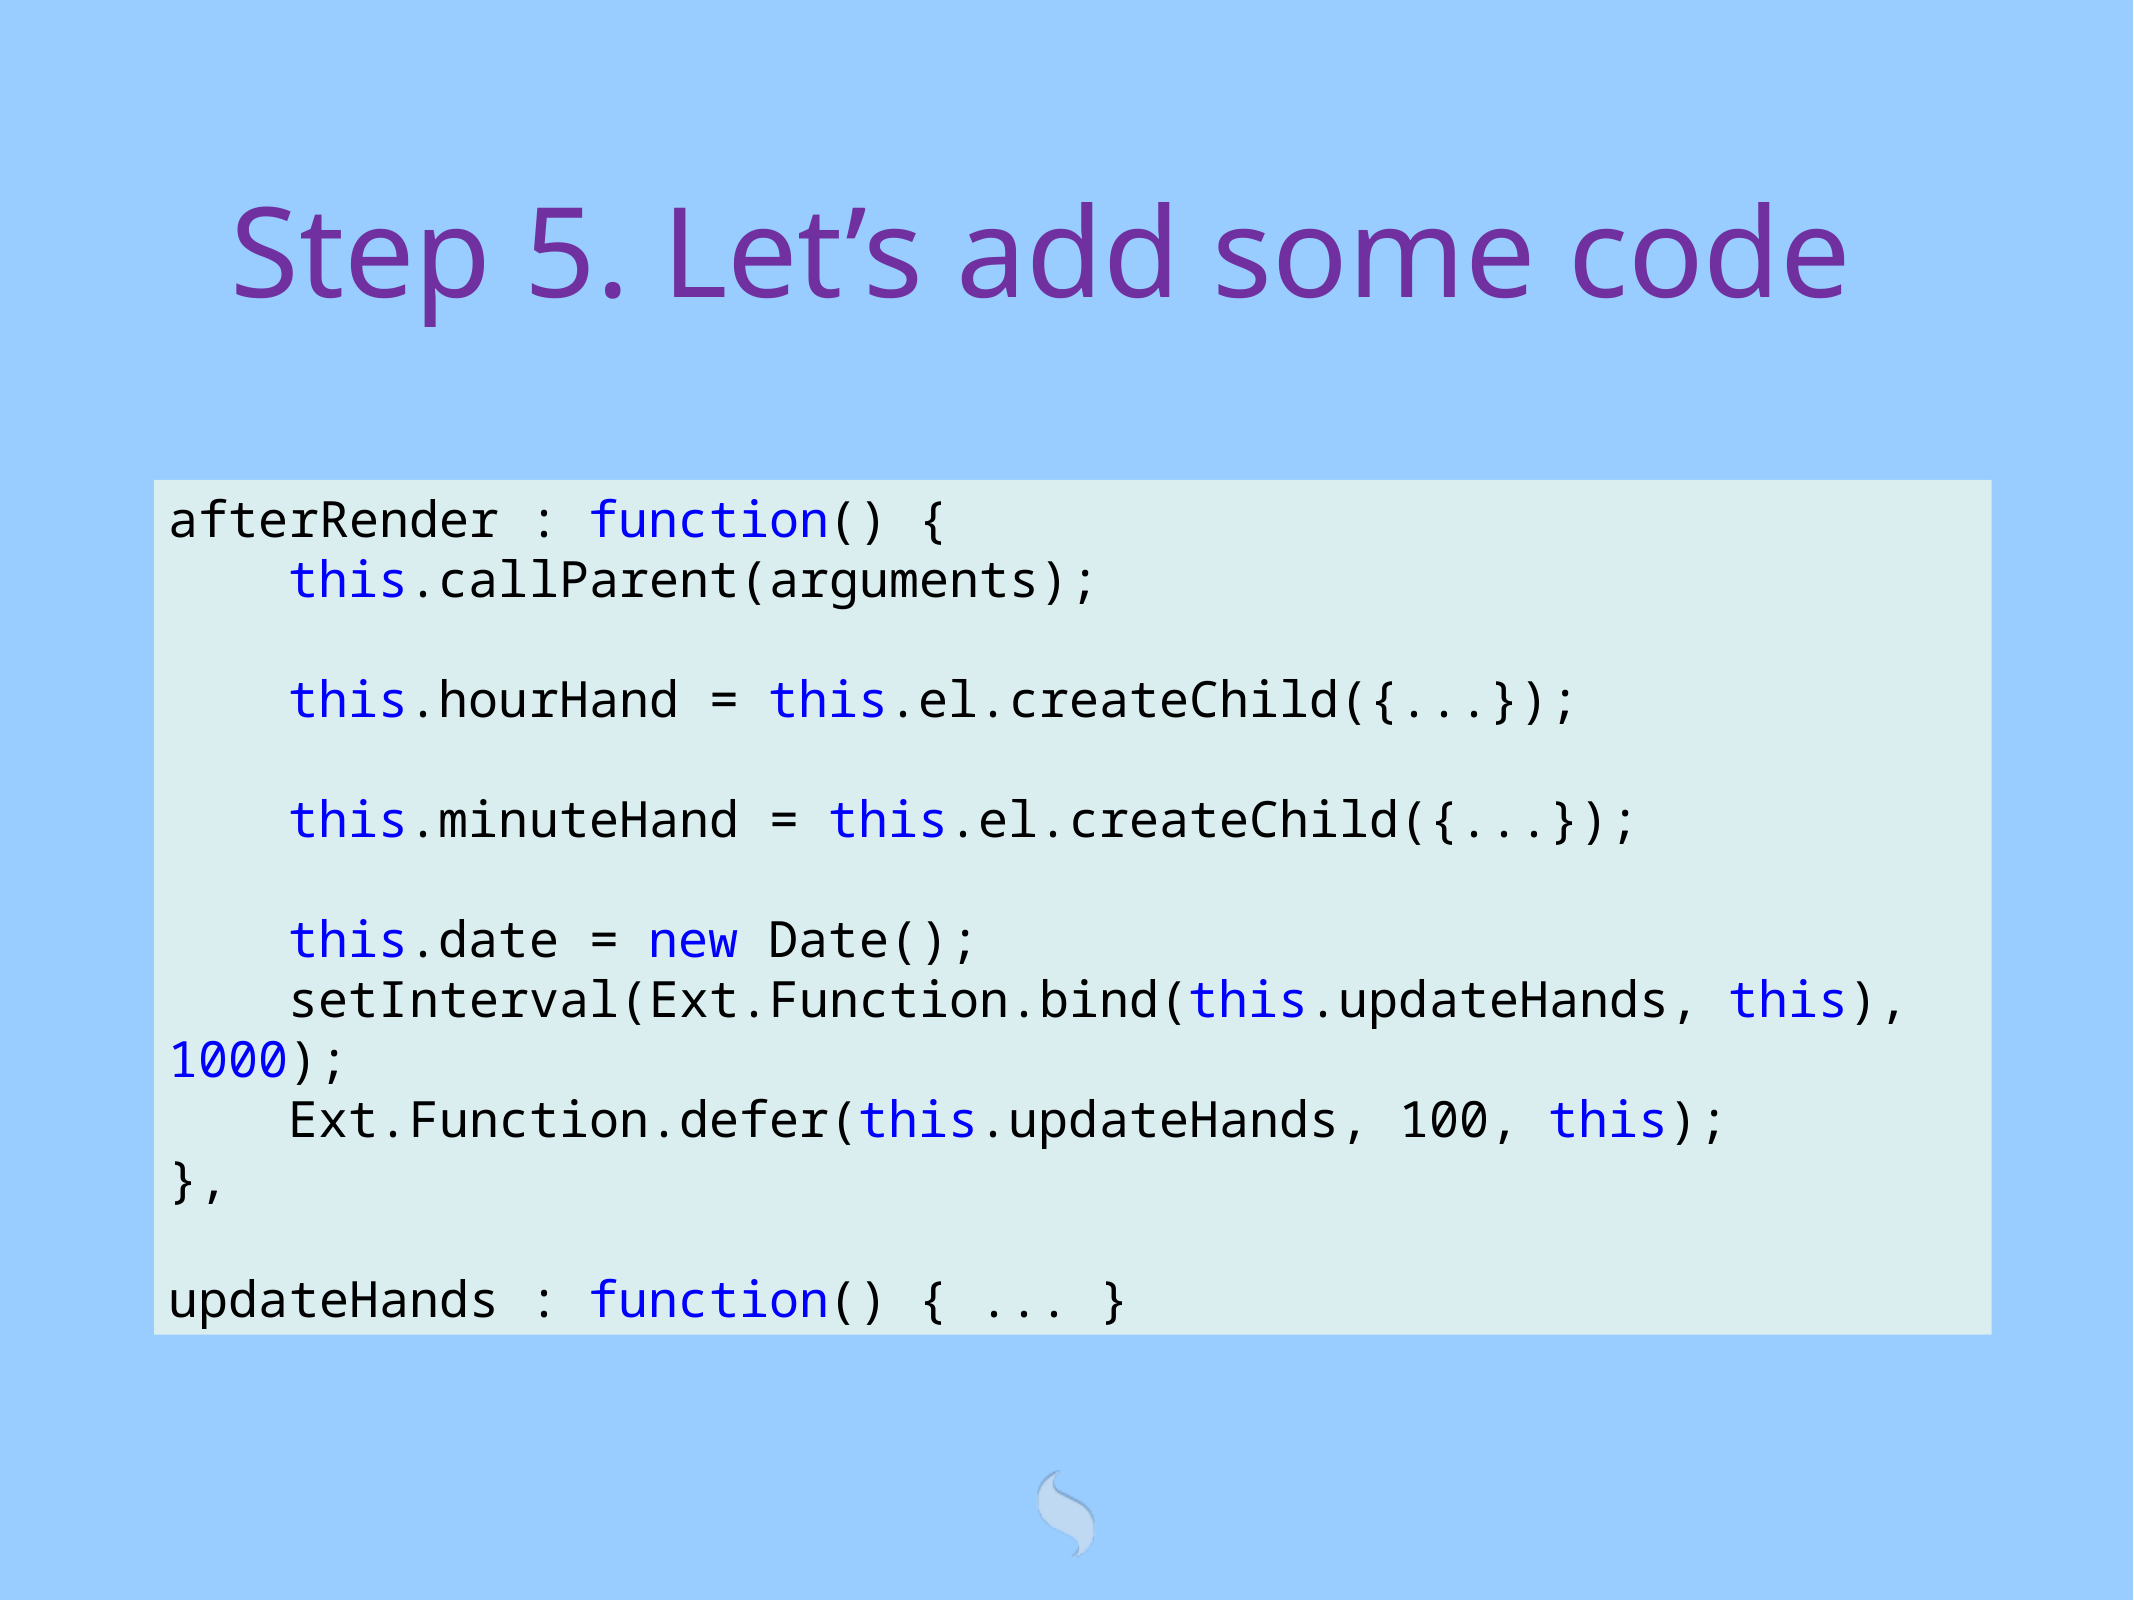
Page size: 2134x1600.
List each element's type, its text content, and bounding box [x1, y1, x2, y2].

picture [1035, 1470, 1098, 1561]
text_box Step 5. Let’s add some code [116, 112, 1967, 332]
text_box afterRender : function() { this.callParent(arguments); this.hourHand = this.el.createChild({...}); this.minuteHand = this.el.createChild({...}); this.date = new Date(); setInterval(Ext.Function.bind(this.updateHands, this), 1000); Ext.Function.defer(this.updateHands, 100, this); }, updateHands : function() { ... } [154, 479, 1992, 1335]
